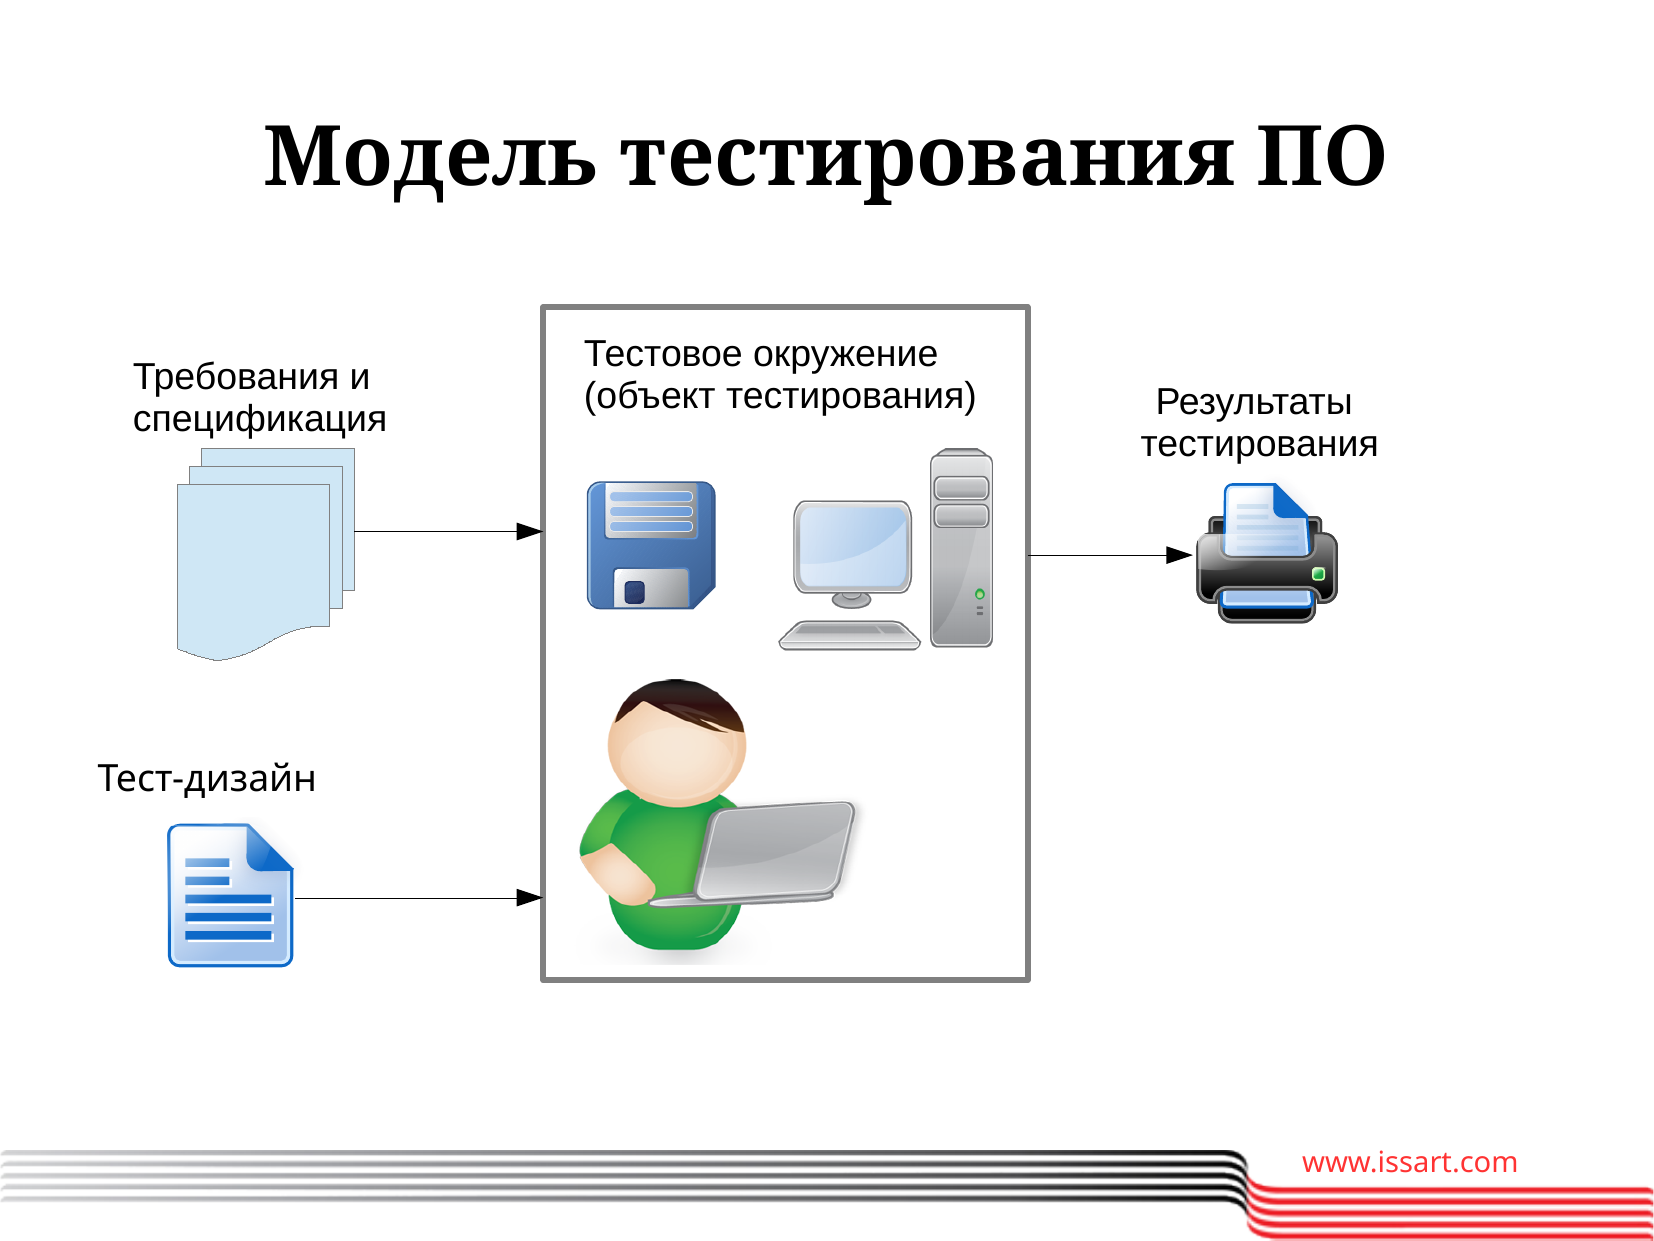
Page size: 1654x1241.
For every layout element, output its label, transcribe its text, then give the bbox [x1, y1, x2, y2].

text_box Тест-дизайн [82, 744, 390, 806]
picture [566, 661, 871, 965]
picture [0, 1150, 1654, 1241]
text_box www.issart.com [1287, 1133, 1619, 1184]
picture [150, 817, 308, 975]
picture [1178, 473, 1356, 641]
text_box Результаты тестирования [1125, 373, 1394, 473]
text_box [177, 448, 355, 661]
picture [562, 455, 741, 634]
text_box Требования и спецификация [118, 348, 403, 448]
text_box Тестовое окружение (объект тестирования) [569, 324, 993, 443]
picture [770, 448, 993, 660]
title Модель тестирования ПО [82, 49, 1571, 257]
